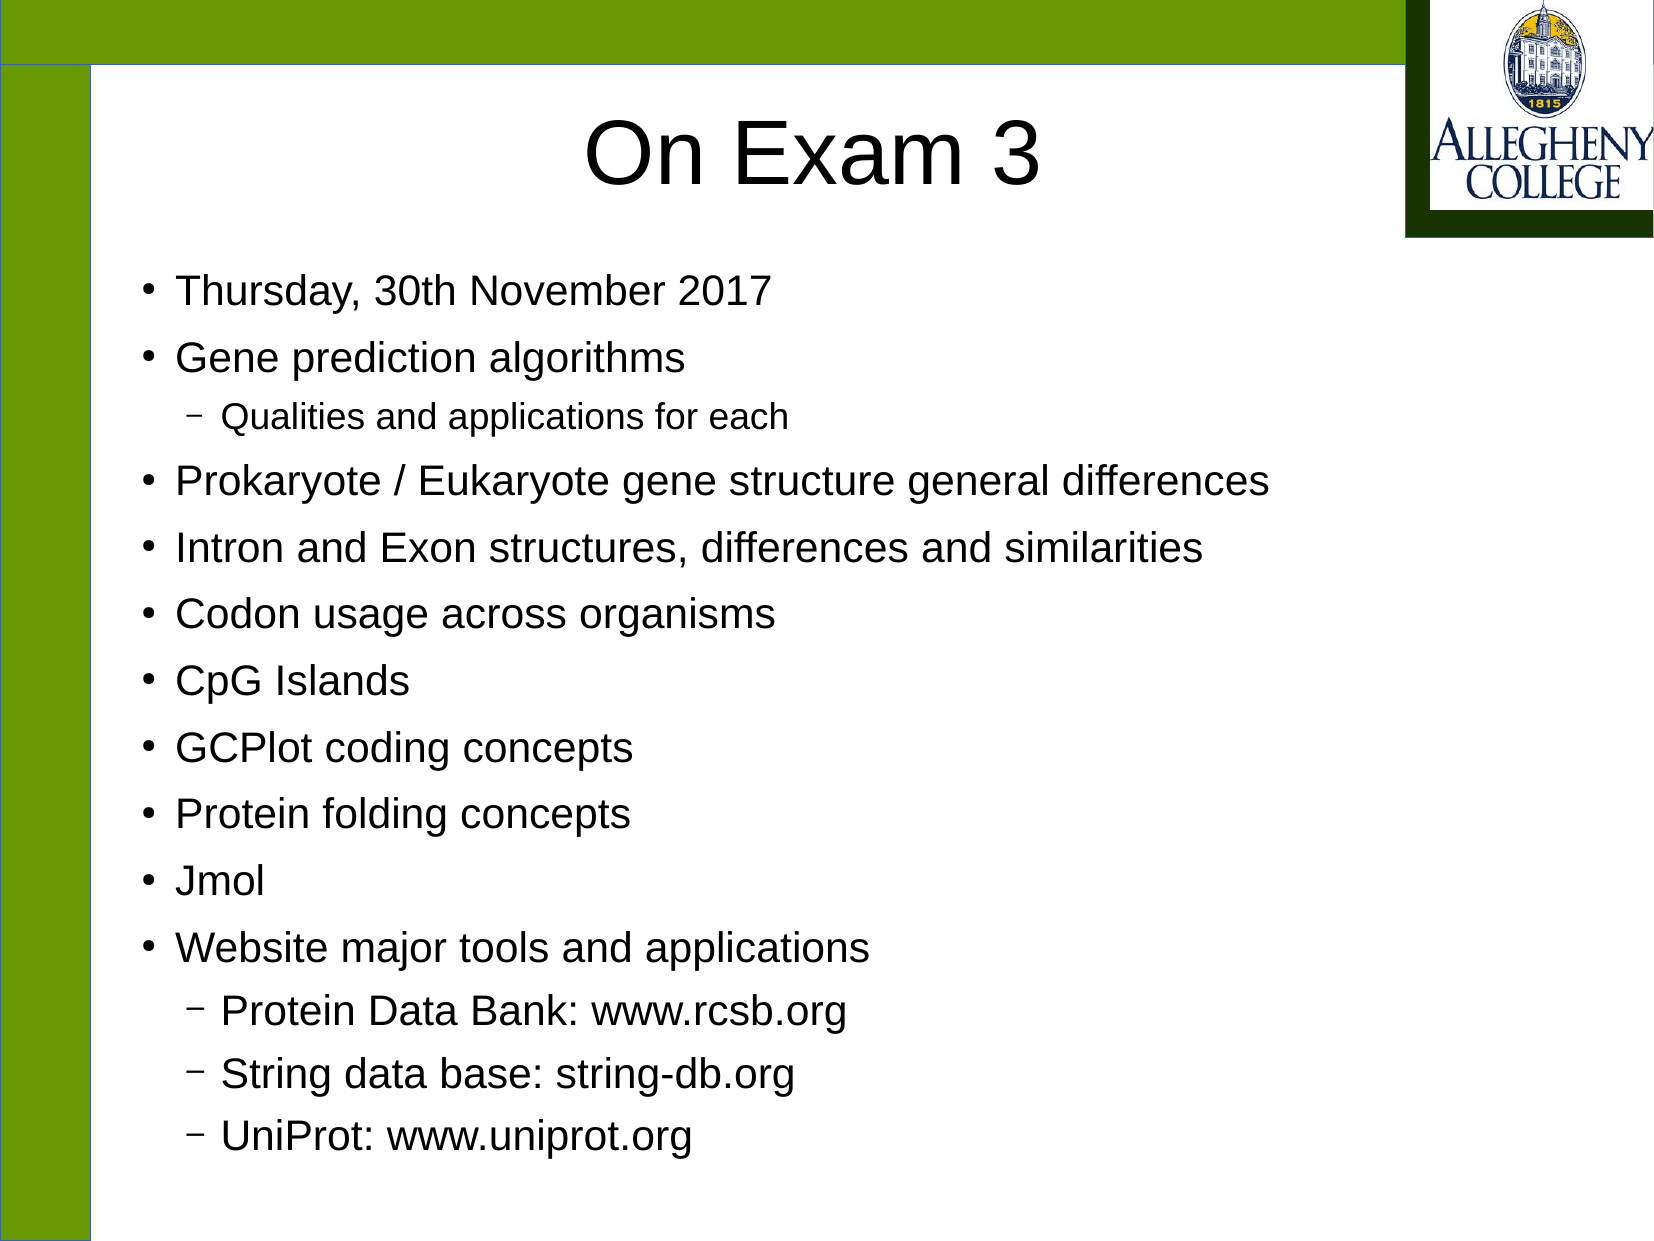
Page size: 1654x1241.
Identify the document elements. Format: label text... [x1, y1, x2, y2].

text_box [0, 0, 1654, 1241]
list Thursday, 30th November 2017 Gene prediction algorithms Qualities and applications for each Prokaryote / Eukaryote gene structure general differences Intron and Exon structures, differences and similarities Codon usage across organisms CpG Islands GCPlot coding concepts Protein folding concepts Jmol Website major tools and applications Protein Data Bank: www.rcsb.org String data base: string-db.org UniProt: www.uniprot.org [129, 266, 1619, 1162]
picture [1430, 0, 1654, 210]
title On Exam 3 [112, 65, 1515, 257]
